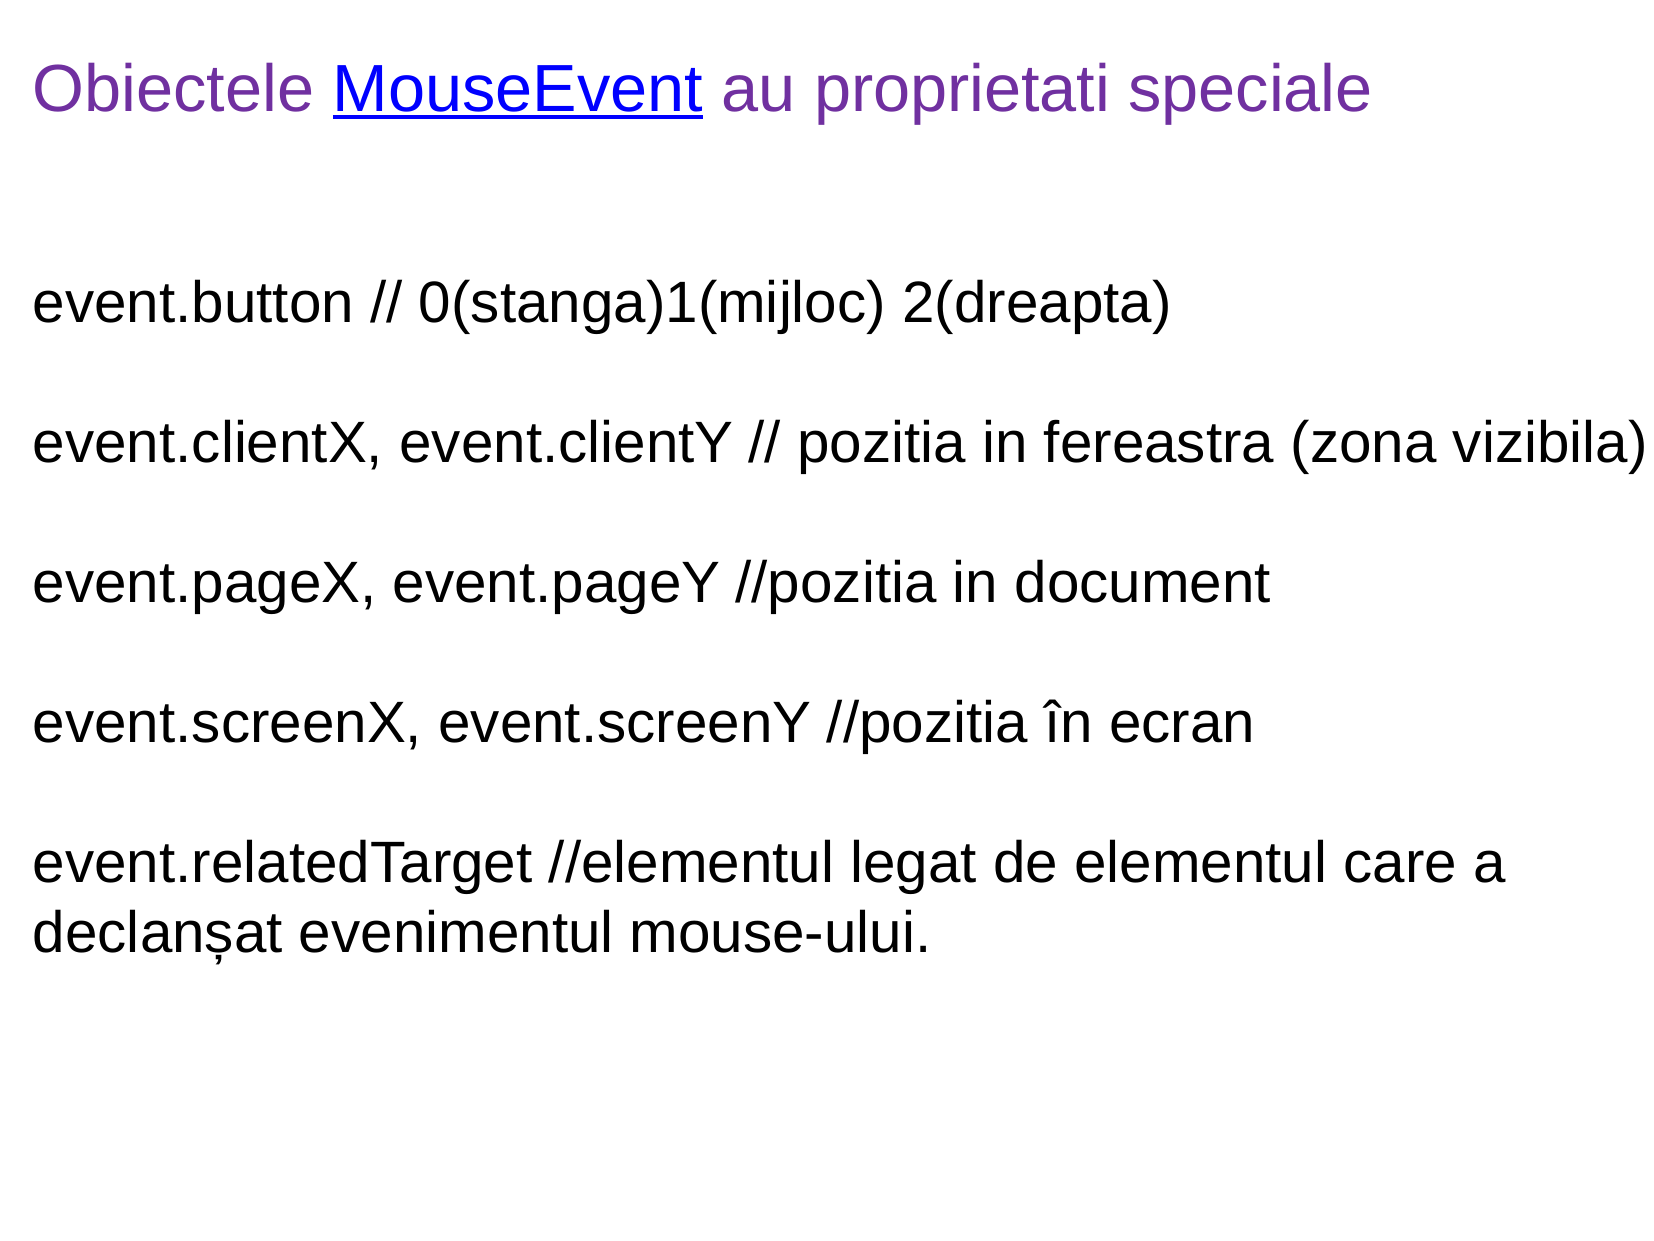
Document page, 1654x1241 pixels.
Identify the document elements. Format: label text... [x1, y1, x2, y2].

text_box Obiectele MouseEvent au proprietati speciale event.button // 0(stanga)1(mijloc) 2(dreapta) event.clientX, event.clientY // pozitia in fereastra (zona vizibila) event.pageX, event.pageY //pozitia in document event.screenX, event.screenY //pozitia în ecran event.relatedTarget //elementul legat de elementul care a declanșat evenimentul mouse-ului. [18, 37, 1654, 1241]
